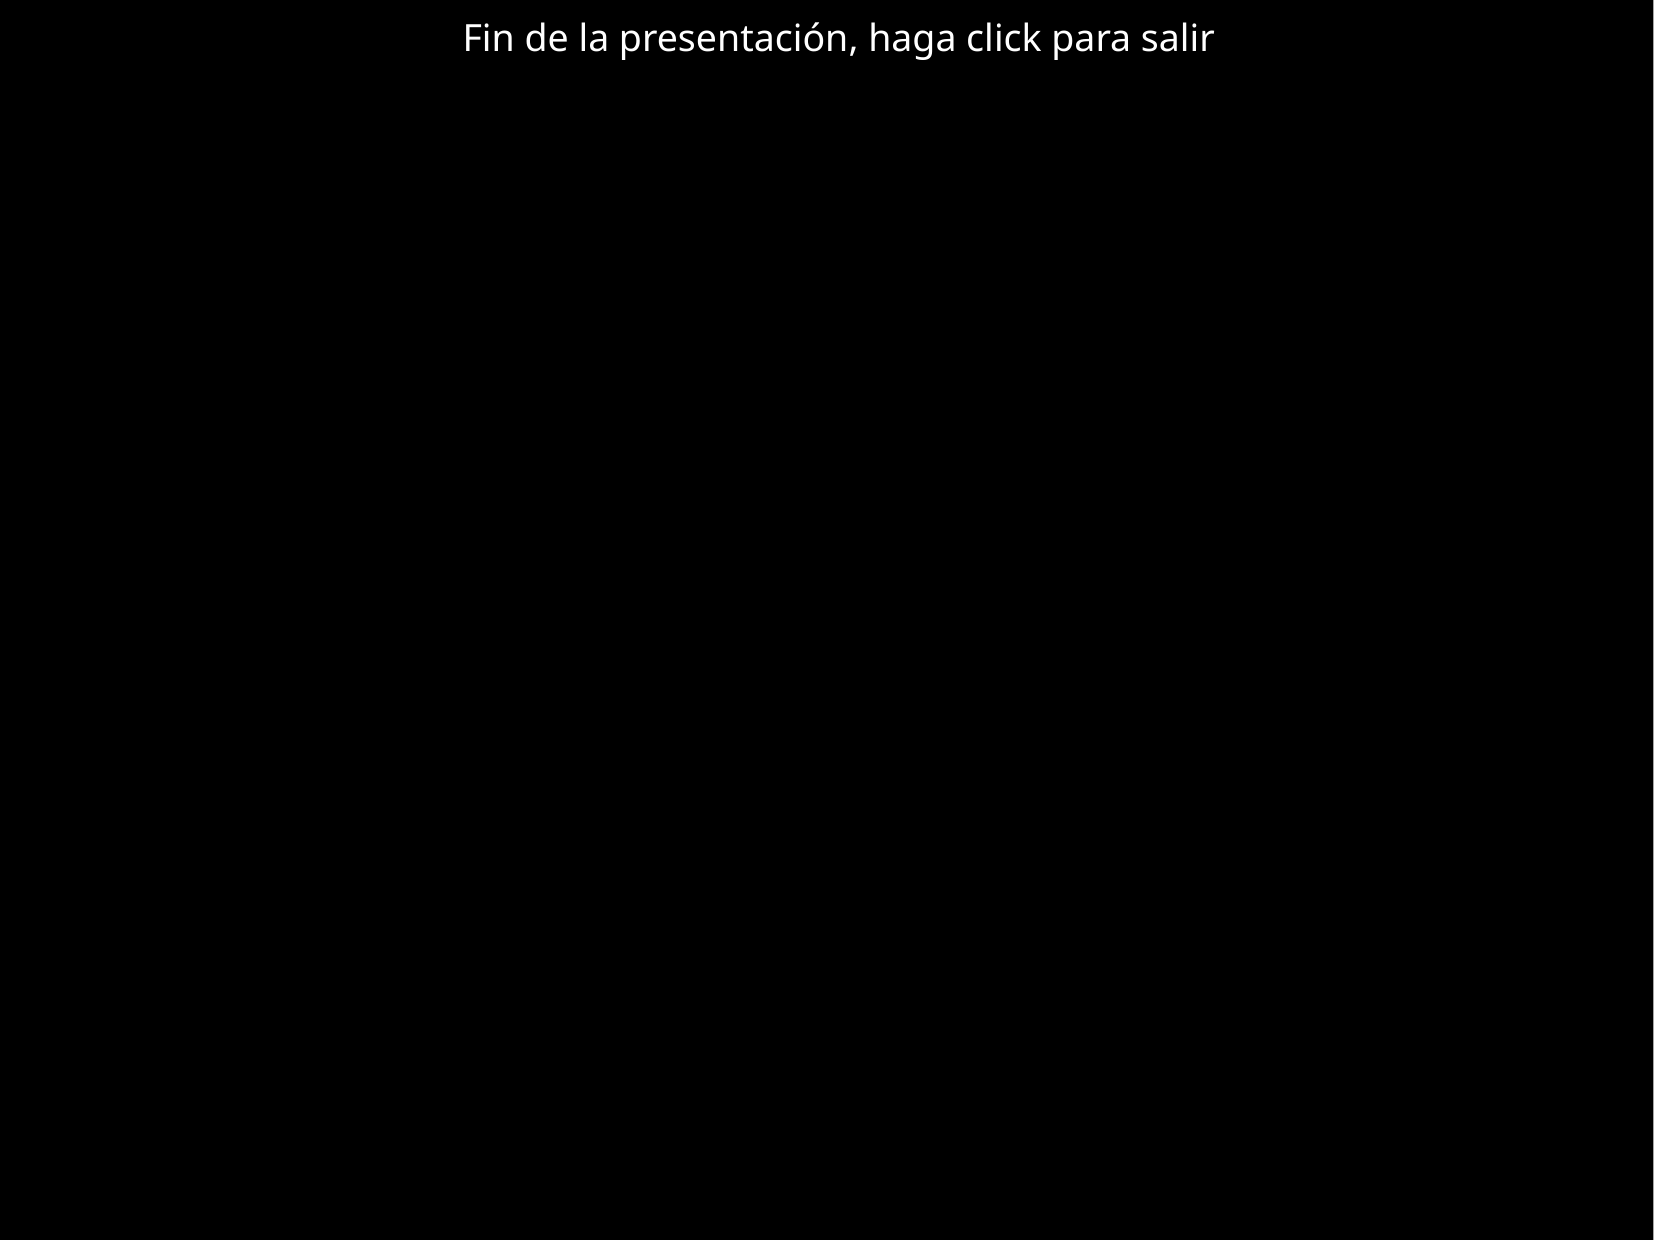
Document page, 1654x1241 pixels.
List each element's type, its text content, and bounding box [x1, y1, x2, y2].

subtitle Fin de la presentación, haga click para salir [75, 0, 1568, 76]
